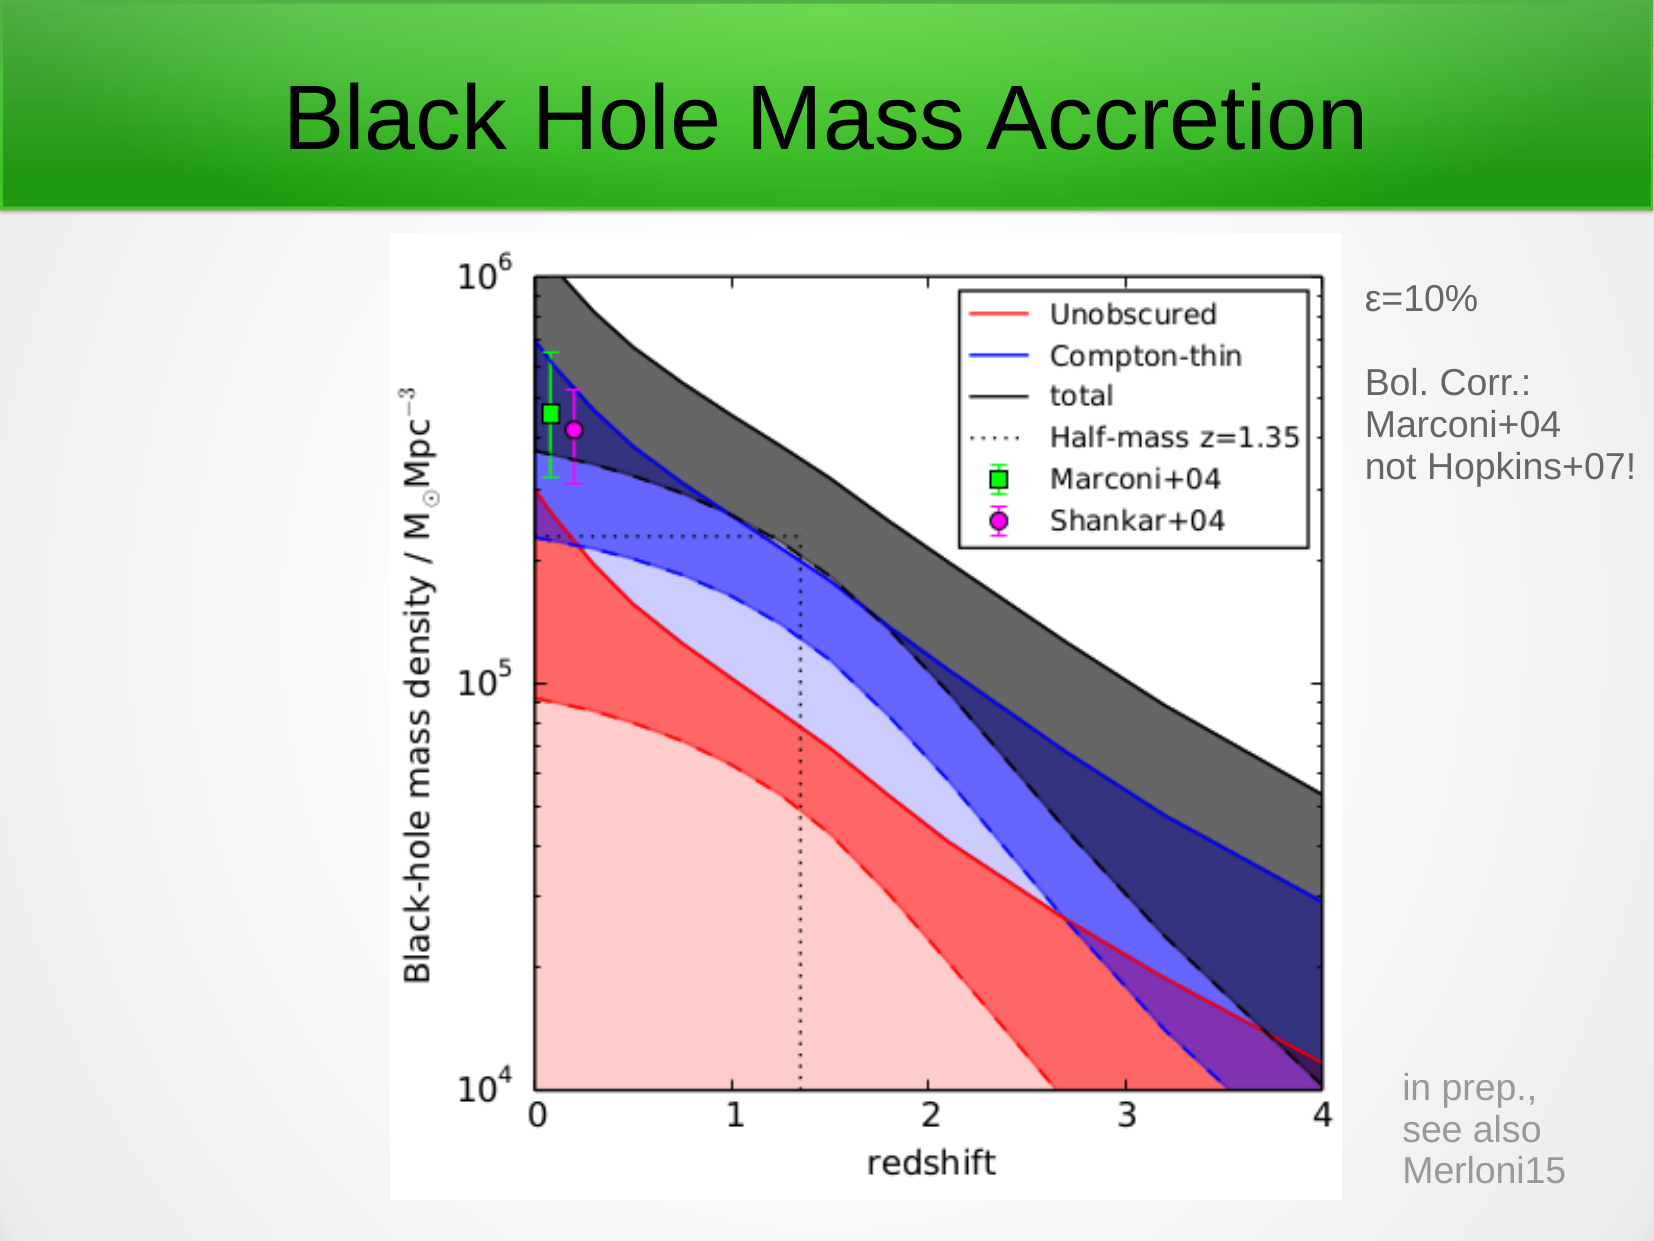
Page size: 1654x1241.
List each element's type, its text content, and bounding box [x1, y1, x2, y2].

text_box ε=10% Bol. Corr.: Marconi+04 not Hopkins+07! [1350, 270, 1654, 537]
text_box in prep., see also Merloni15 [1352, 1058, 1621, 1200]
title Black Hole Mass Accretion [82, 47, 1571, 189]
picture [390, 233, 1342, 1201]
